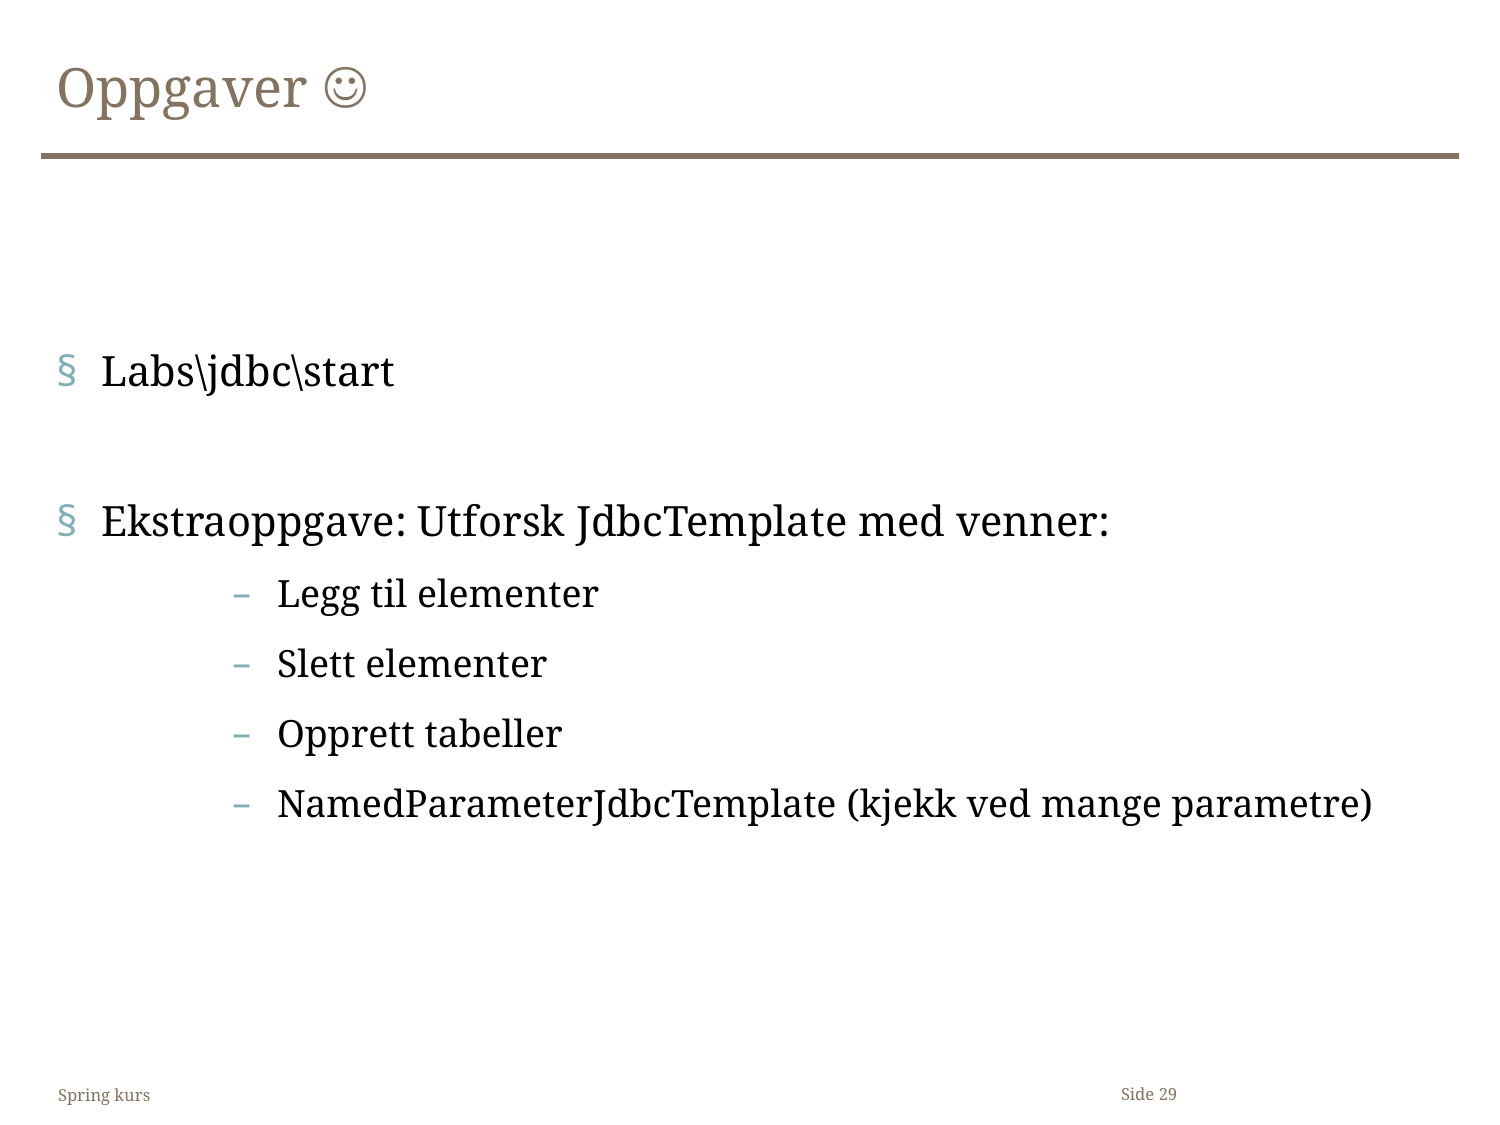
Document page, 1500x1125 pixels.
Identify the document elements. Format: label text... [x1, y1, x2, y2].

list Labs\jdbc\start Ekstraoppgave: Utforsk JdbcTemplate med venner: Legg til elementer Slett elementer Opprett tabeller NamedParameterJdbcTemplate (kjekk ved mange parametre) [41, 208, 1455, 1005]
text_box Side <number> [1105, 1065, 1457, 1125]
title Oppgaver  [40, 27, 1459, 146]
text_box Spring kurs [43, 1065, 751, 1125]
